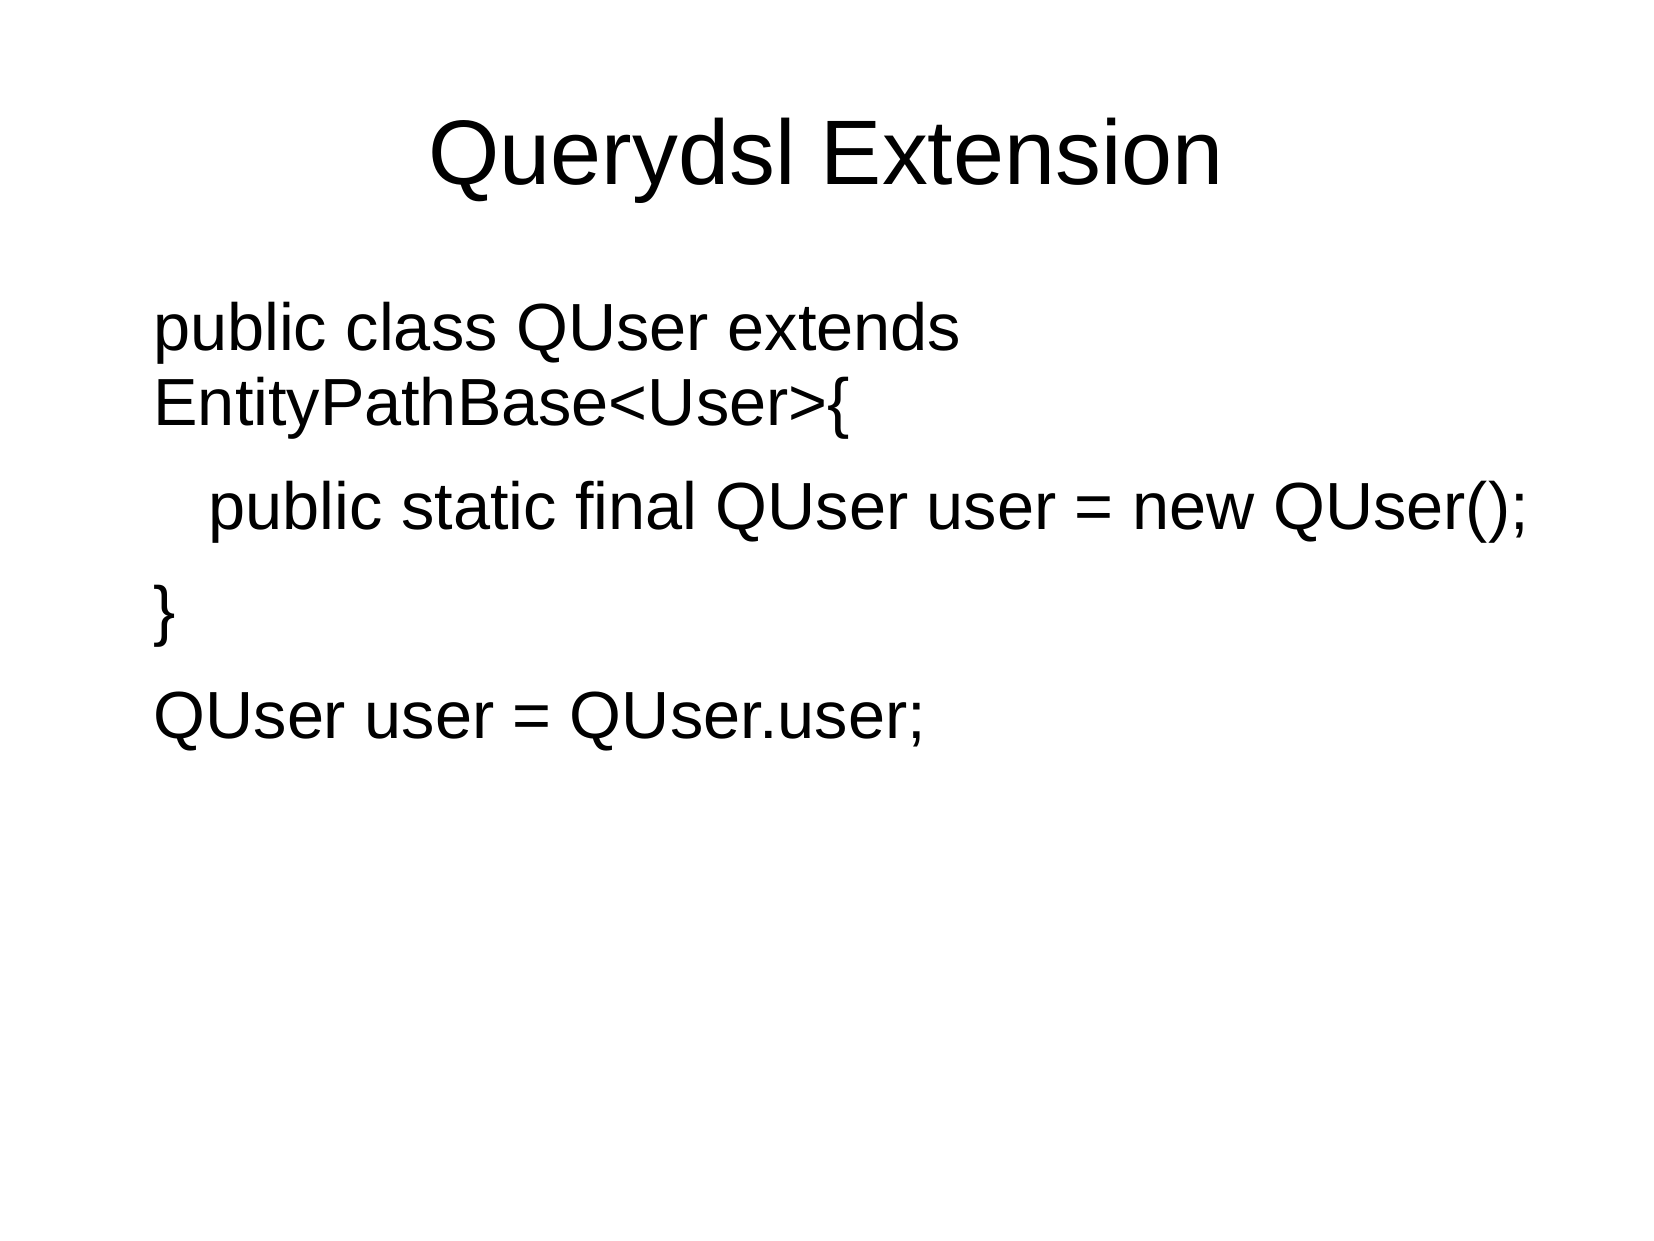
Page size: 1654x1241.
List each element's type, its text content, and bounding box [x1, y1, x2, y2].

title Querydsl Extension [82, 49, 1571, 257]
list public class QUser extends EntityPathBase<User>{ public static final QUser user = new QUser(); } QUser user = QUser.user; [82, 290, 1571, 1010]
